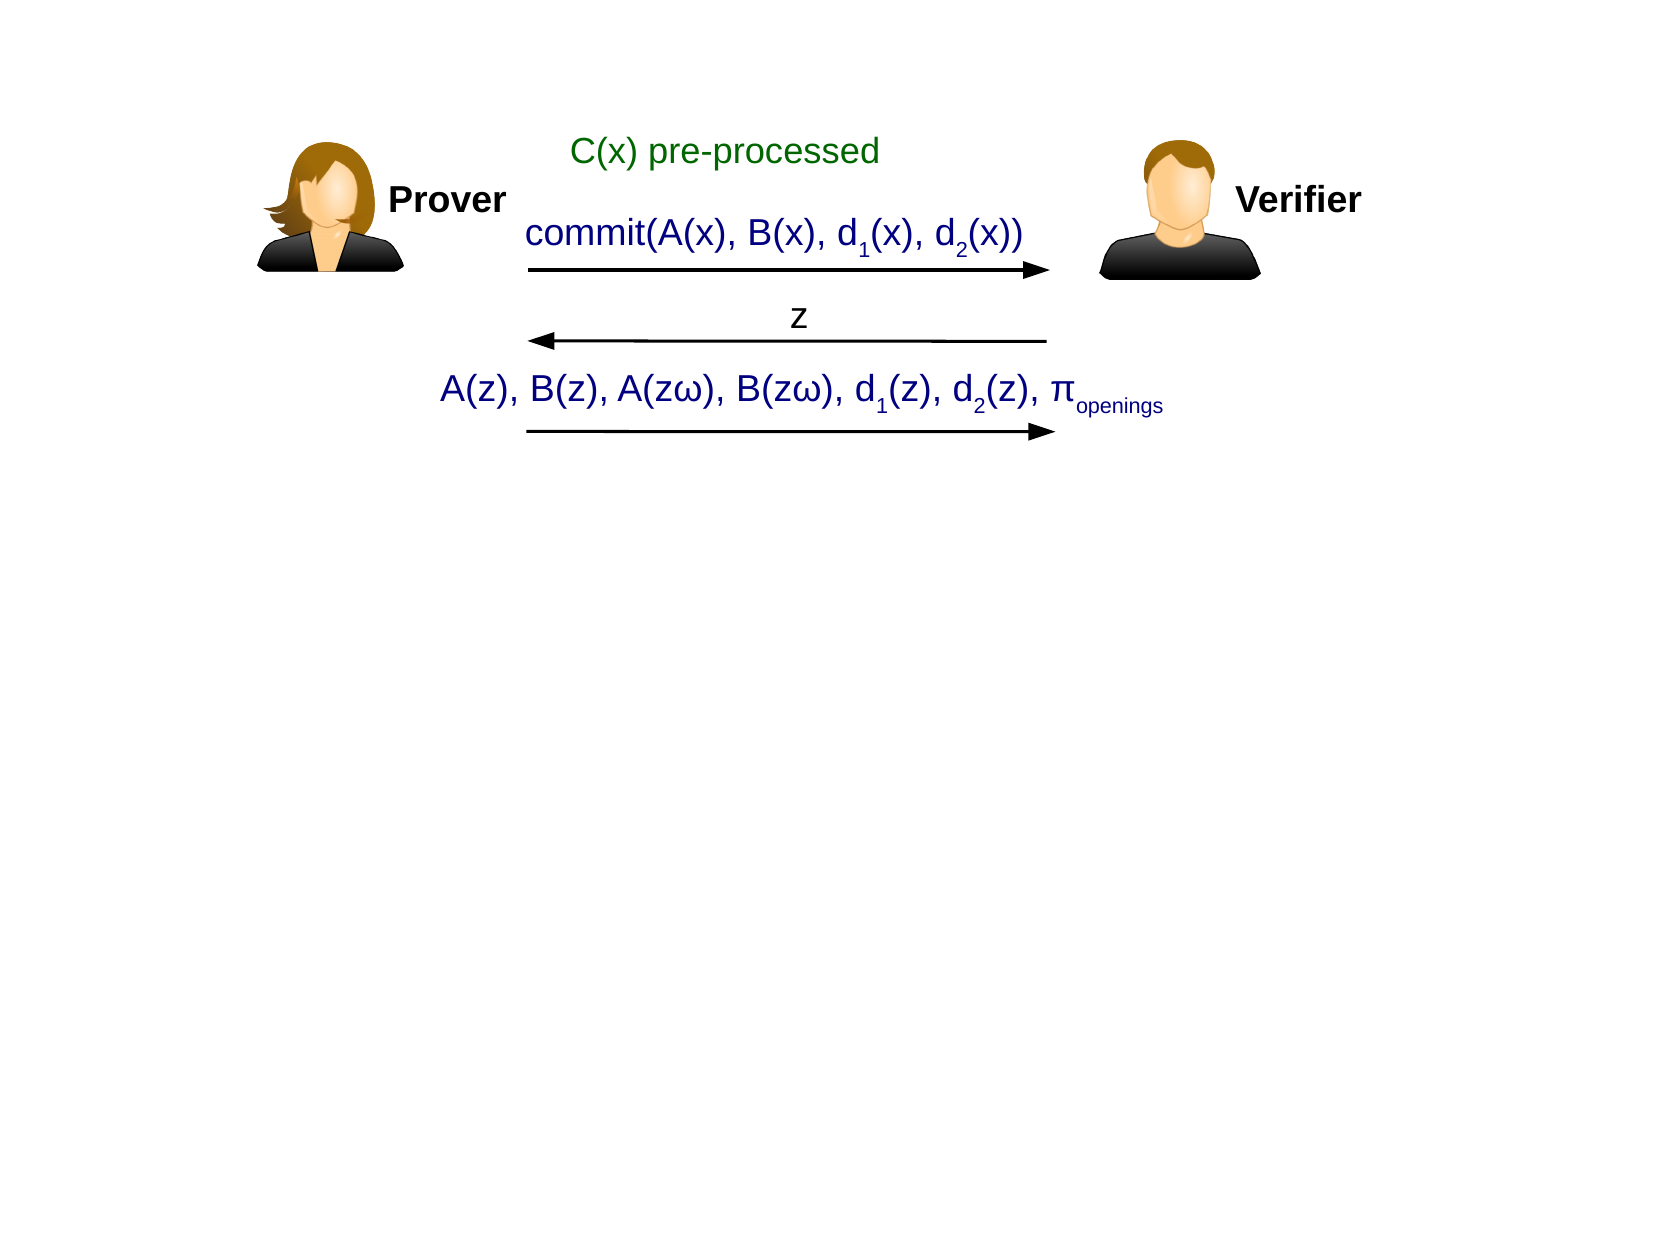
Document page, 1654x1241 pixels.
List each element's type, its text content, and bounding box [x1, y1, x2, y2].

text_box C(x) pre-processed [555, 123, 972, 180]
text_box z [775, 286, 830, 344]
picture [257, 142, 404, 272]
text_box Prover [373, 170, 576, 228]
text_box commit(A(x), B(x), d1(x), d2(x)) [510, 204, 1039, 271]
picture [1099, 140, 1261, 281]
chart [792, 349, 911, 409]
text_box A(z), B(z), A(zω), B(zω), d1(z), d2(z), πopenings [425, 360, 1190, 426]
text_box Verifier [1220, 170, 1415, 228]
